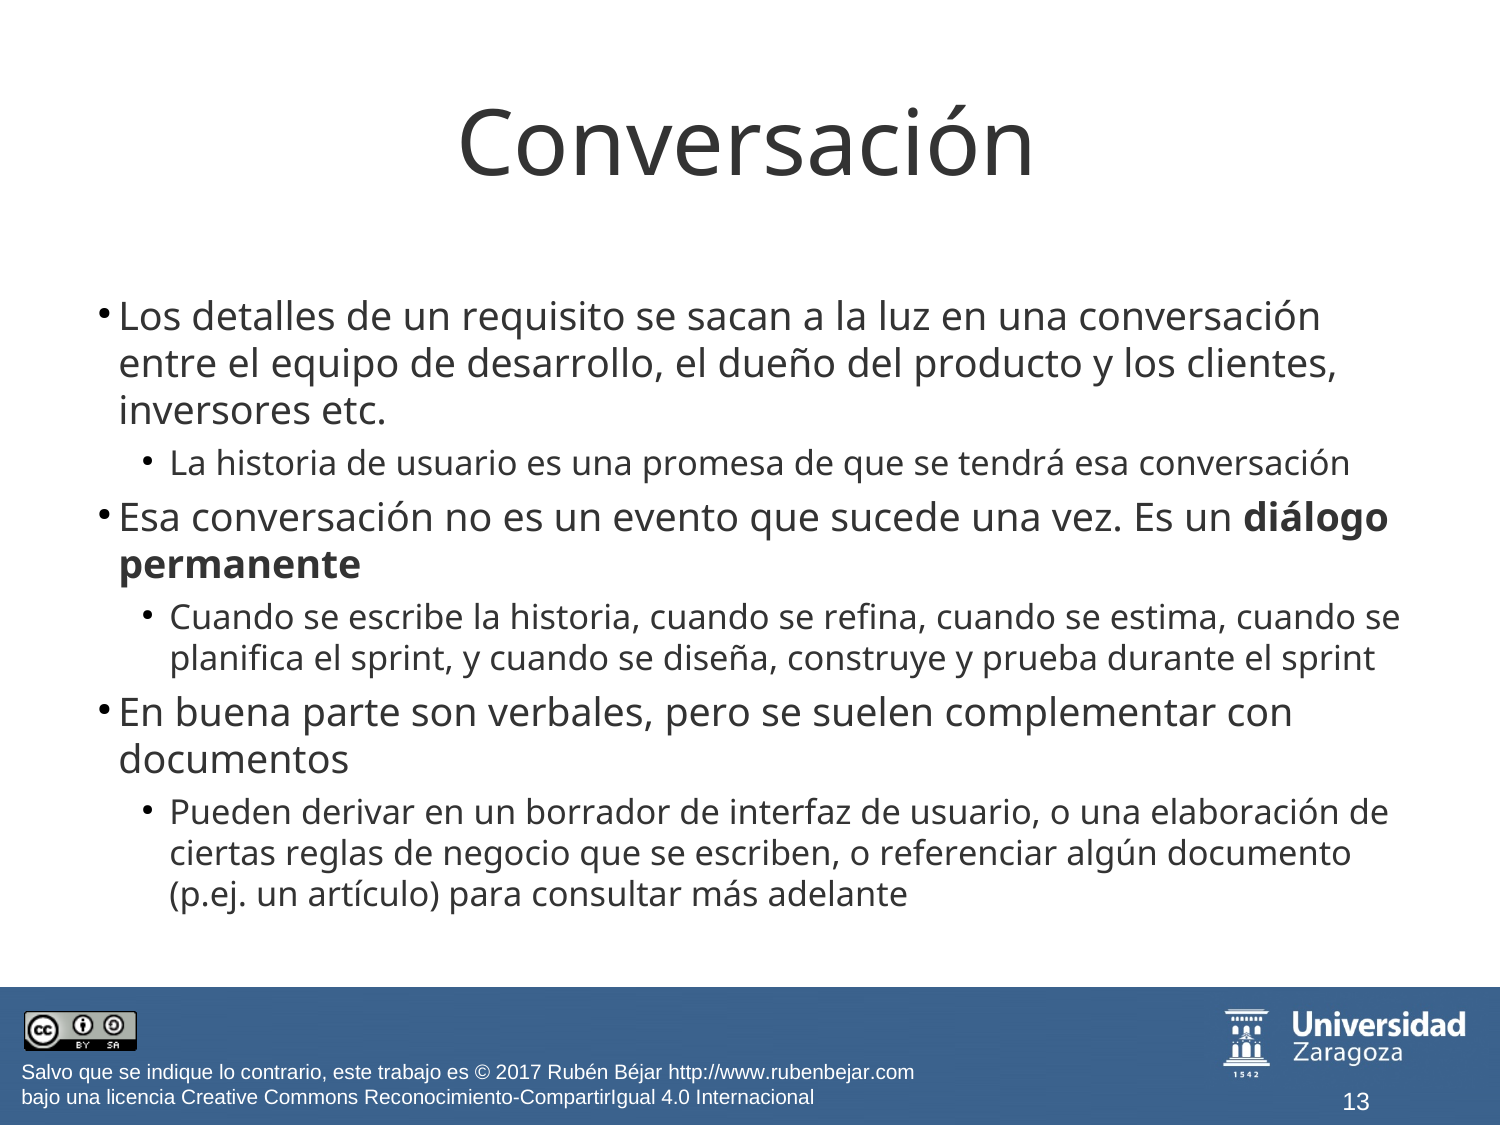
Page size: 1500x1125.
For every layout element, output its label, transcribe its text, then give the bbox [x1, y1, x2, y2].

list Los detalles de un requisito se sacan a la luz en una conversación entre el equipo de desarrollo, el dueño del producto y los clientes, inversores etc. La historia de usuario es una promesa de que se tendrá esa conversación Esa conversación no es un evento que sucede una vez. Es un diálogo permanente Cuando se escribe la historia, cuando se refina, cuando se estima, cuando se planifica el sprint, y cuando se diseña, construye y prueba durante el sprint En buena parte son verbales, pero se suelen complementar con documentos Pueden derivar en un borrador de interfaz de usuario, o una elaboración de ciertas reglas de negocio que se escriben, o referenciar algún documento (p.ej. un artículo) para consultar más adelante [82, 283, 1418, 957]
title Conversación [74, 21, 1420, 257]
picture [0, 987, 1500, 1125]
